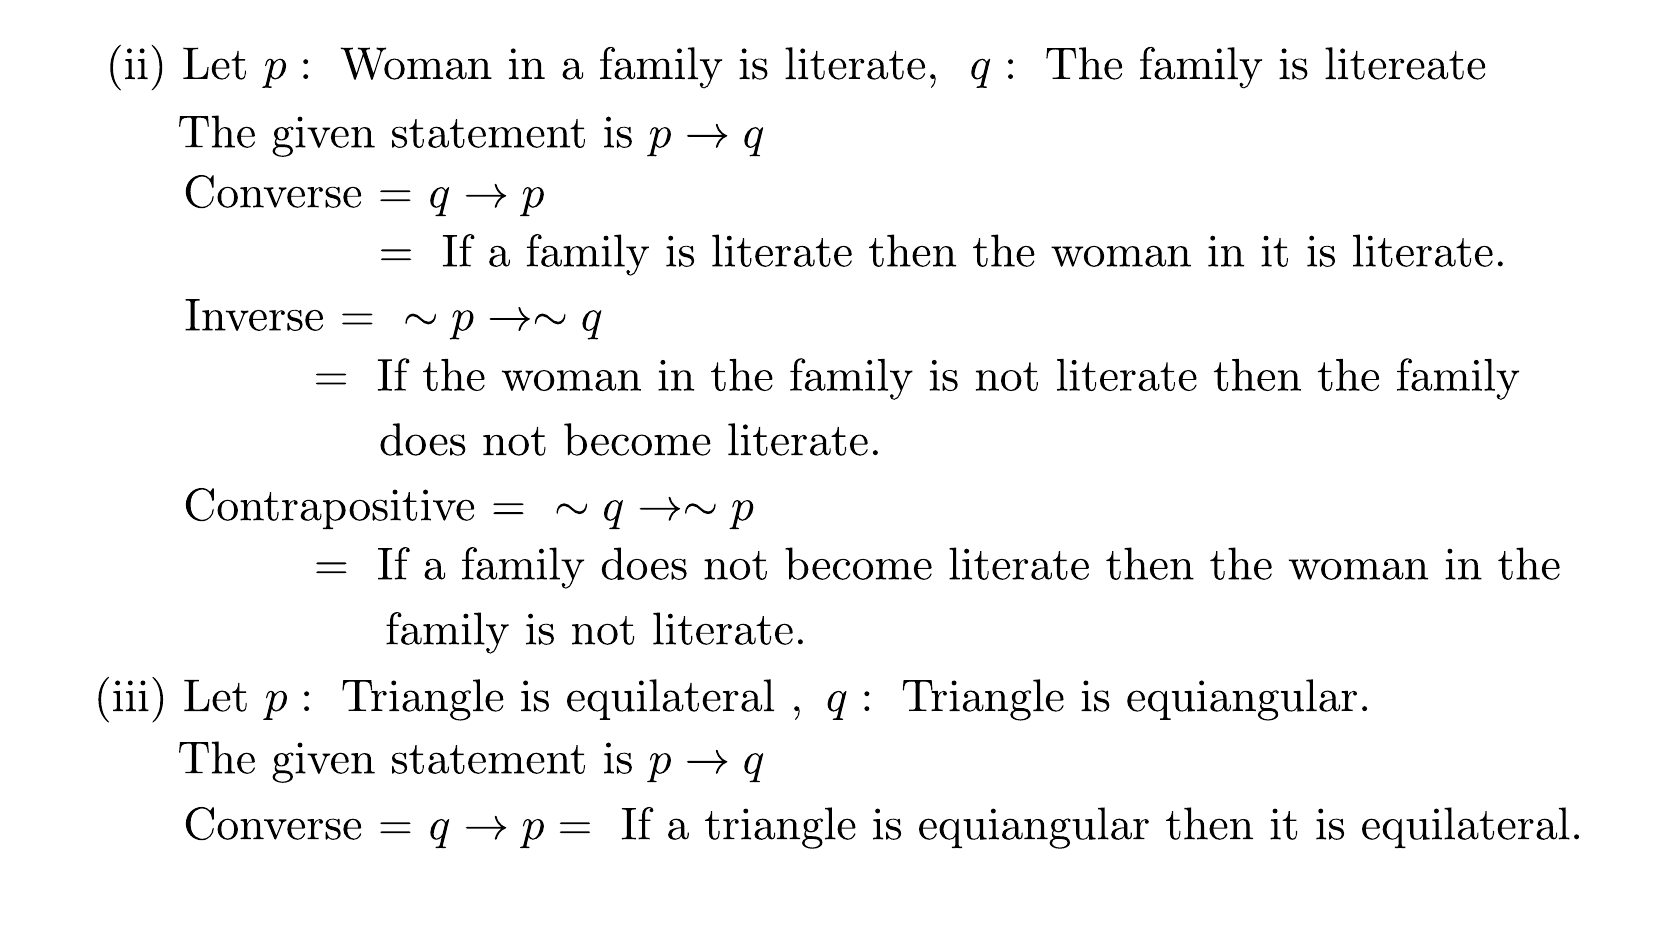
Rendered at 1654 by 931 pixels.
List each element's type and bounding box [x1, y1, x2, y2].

text_box [96, 676, 1368, 723]
subtitle [47, 31, 1625, 904]
text_box [315, 547, 1560, 589]
text_box [386, 611, 803, 654]
text_box [380, 234, 1503, 276]
text_box [179, 115, 764, 157]
text_box [185, 299, 602, 340]
text_box [185, 487, 754, 530]
text_box [315, 358, 1520, 400]
text_box [185, 174, 544, 217]
text_box [179, 741, 764, 783]
text_box [185, 806, 1580, 849]
text_box [108, 44, 1486, 91]
text_box [380, 423, 878, 456]
